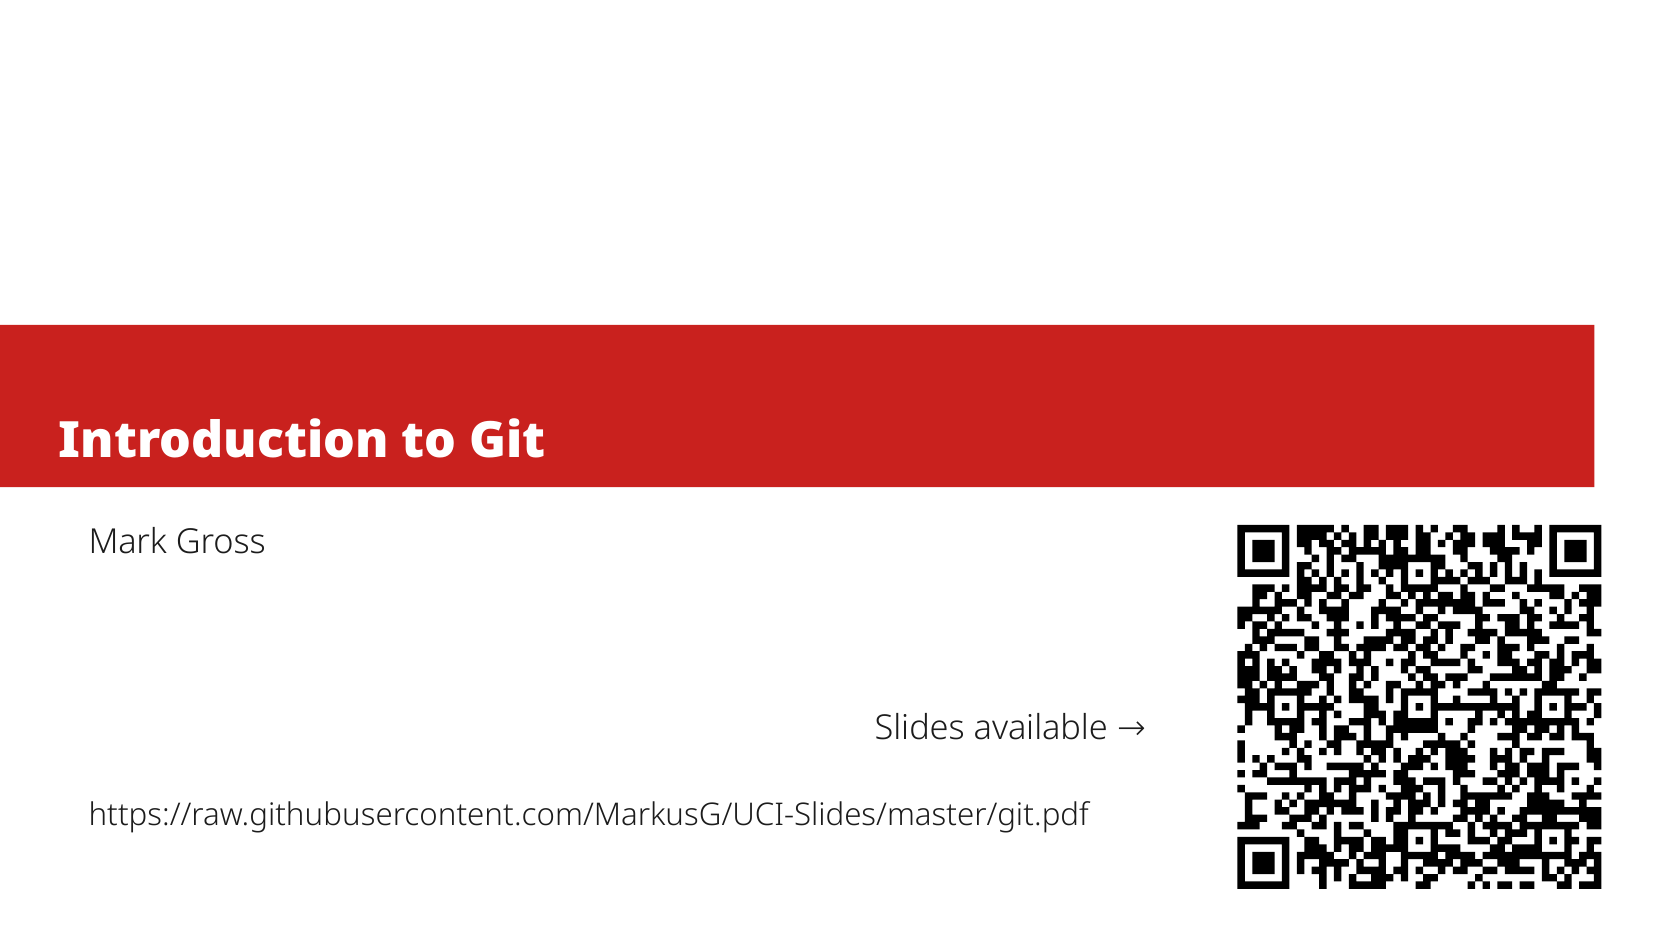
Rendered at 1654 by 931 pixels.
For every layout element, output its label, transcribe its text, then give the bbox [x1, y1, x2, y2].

subtitle Mark Gross Slides available → https://raw.githubusercontent.com/MarkusG/UCI-Slides/master/git.pdf [88, 516, 1226, 827]
picture [1226, 513, 1613, 901]
title Introduction to Git [59, 354, 1565, 473]
